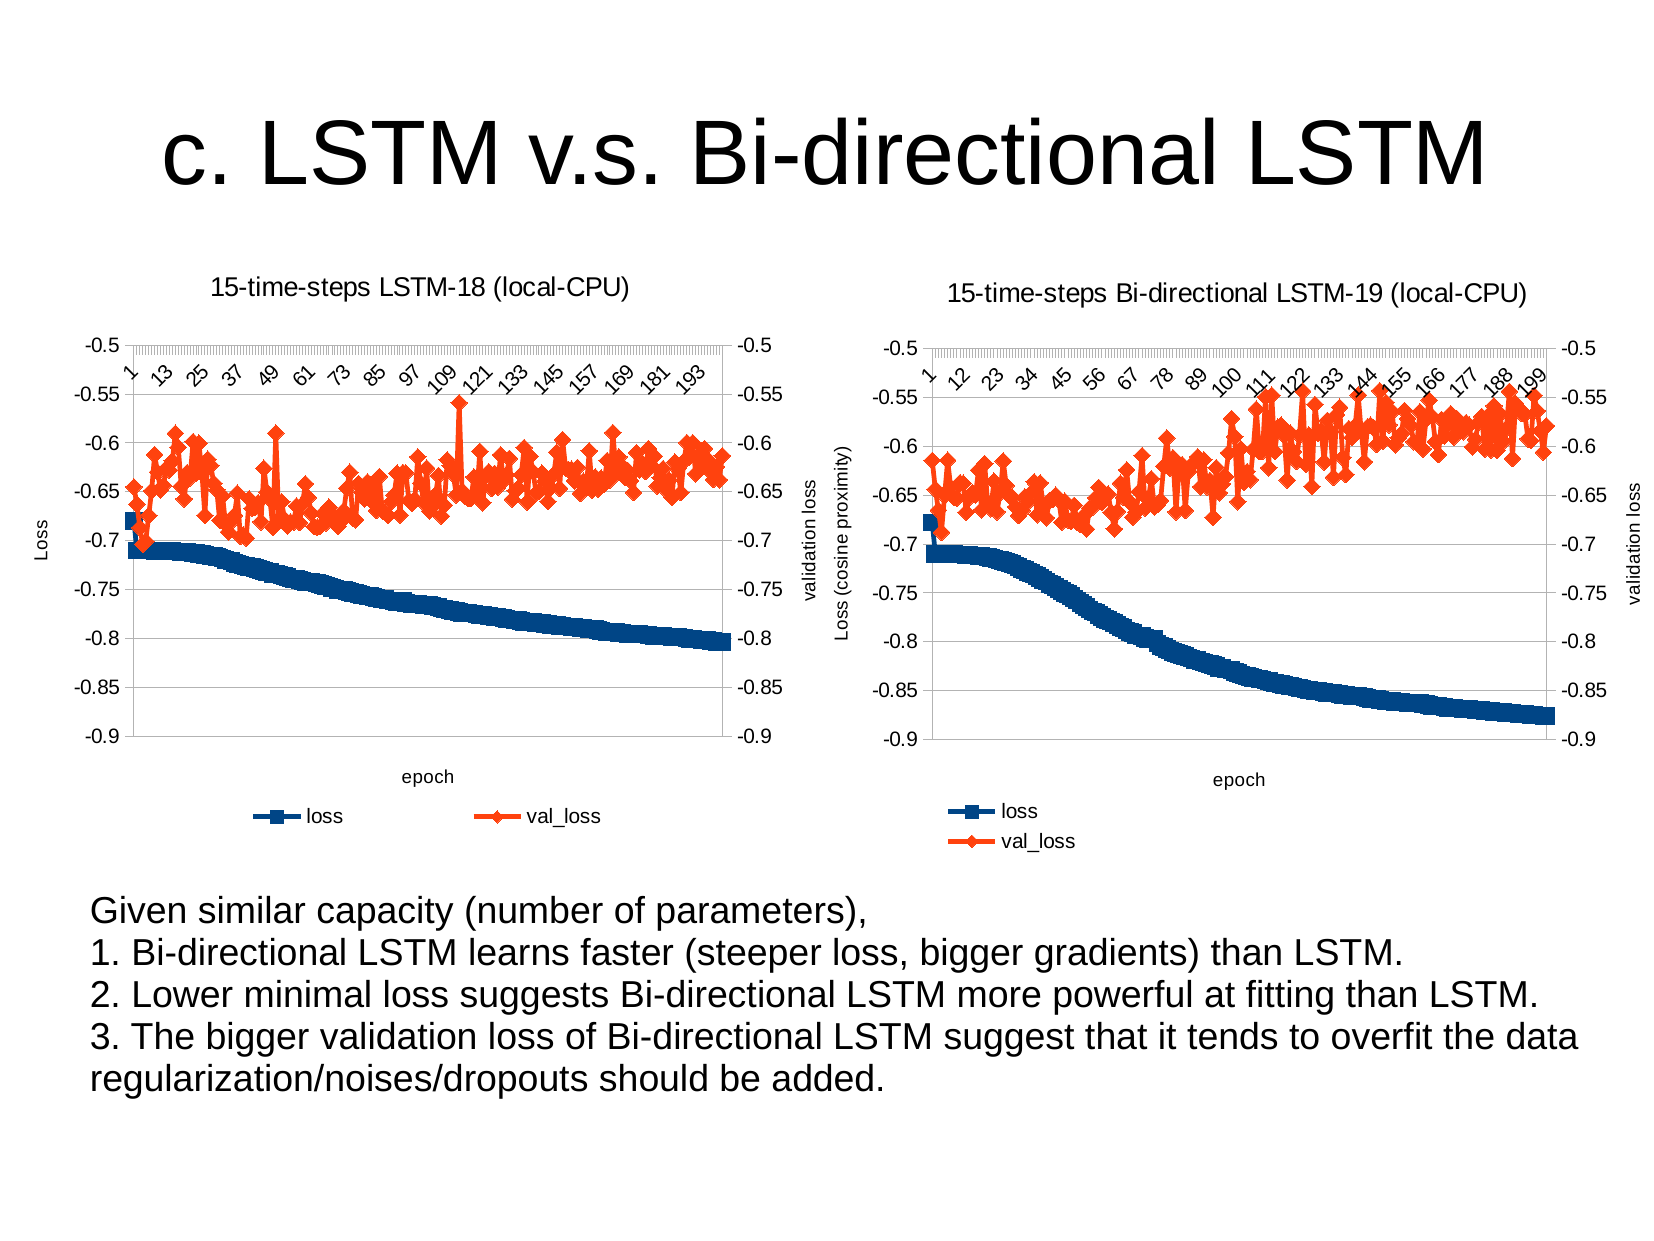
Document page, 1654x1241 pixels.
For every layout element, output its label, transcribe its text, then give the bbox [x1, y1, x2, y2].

chart [15, 244, 1651, 871]
text_box Given similar capacity (number of parameters), 1. Bi-directional LSTM learns faster (steeper loss, bigger gradients) than LSTM. 2. Lower minimal loss suggests Bi-directional LSTM more powerful at fitting than LSTM. 3. The bigger validation loss of Bi-directional LSTM suggest that it tends to overfit the data regularization/noises/dropouts should be added. [75, 882, 1606, 1107]
title c. LSTM v.s. Bi-directional LSTM [82, 49, 1571, 250]
